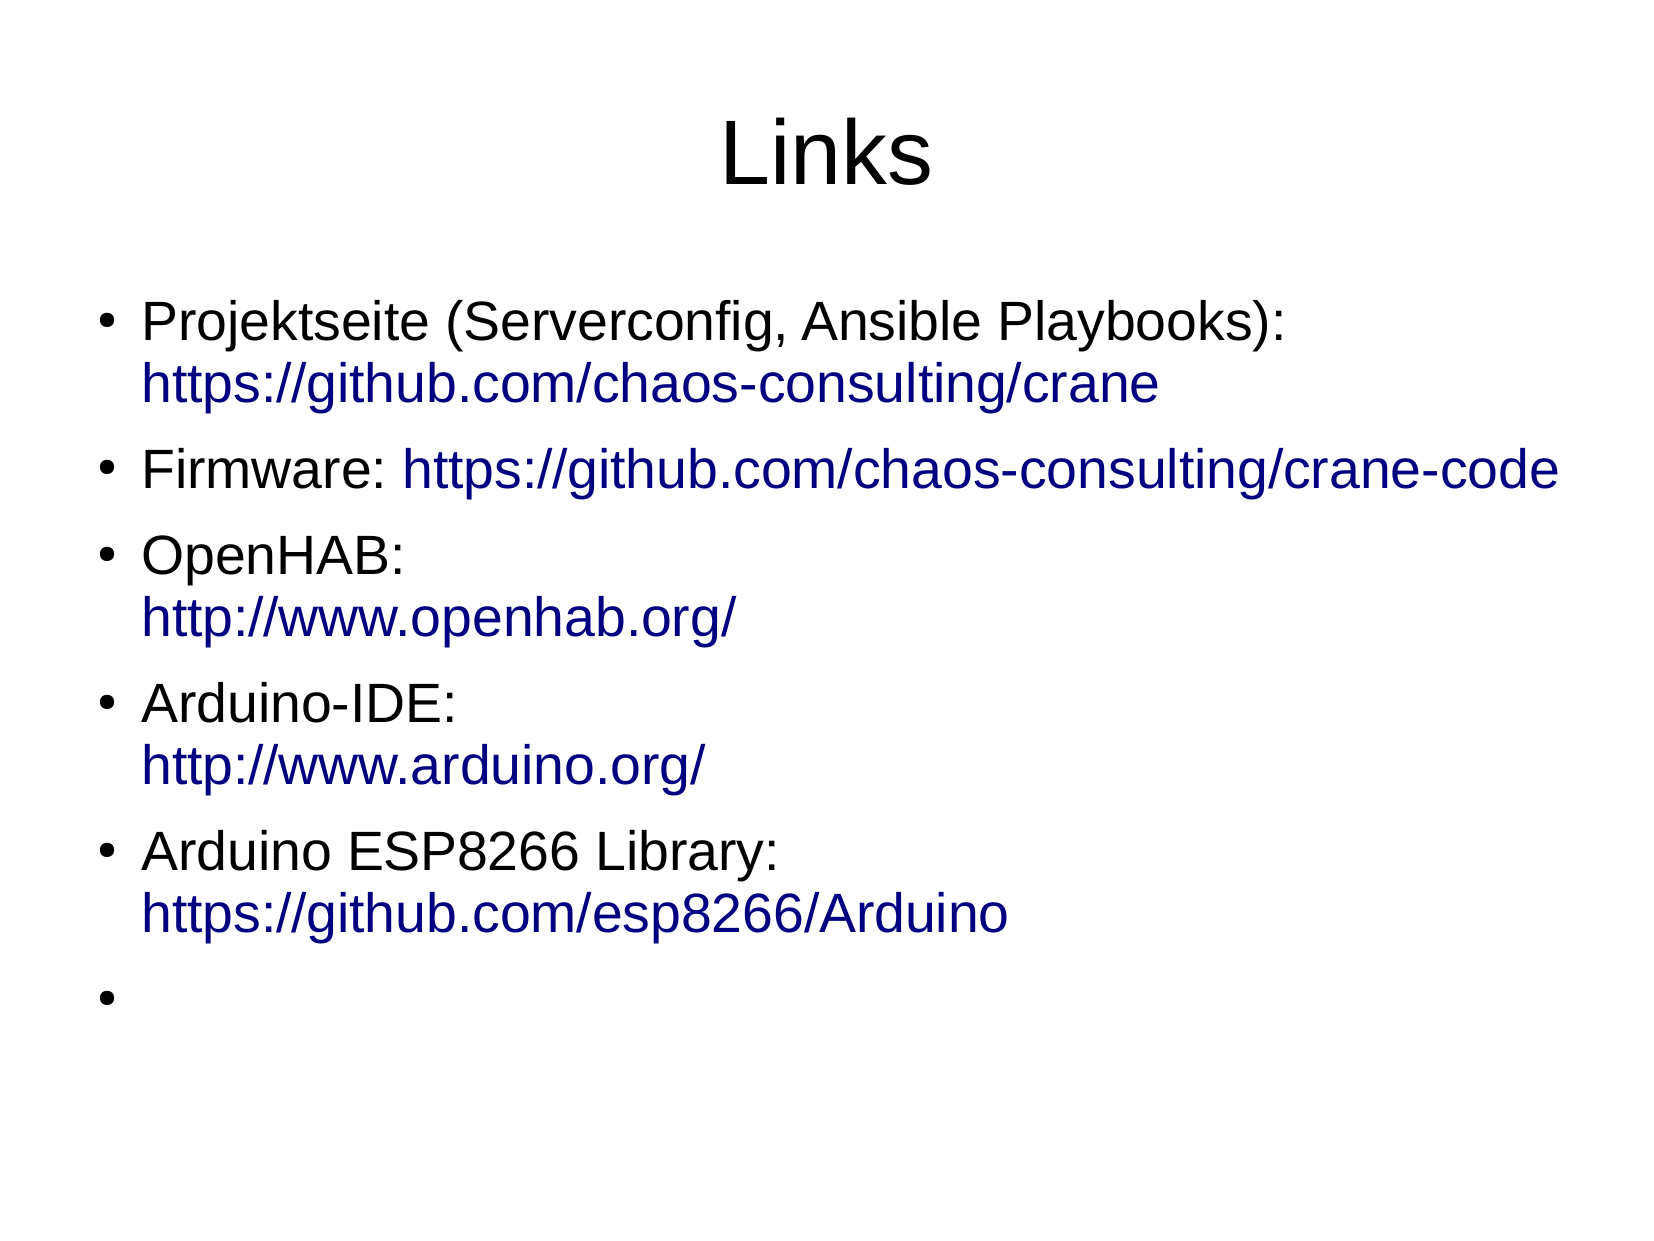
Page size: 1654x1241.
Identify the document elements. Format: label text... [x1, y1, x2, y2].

list Projektseite (Serverconfig, Ansible Playbooks): https://github.com/chaos-consulting/crane Firmware: https://github.com/chaos-consulting/crane-code OpenHAB: http://www.openhab.org/ Arduino-IDE: http://www.arduino.org/ Arduino ESP8266 Library: https://github.com/esp8266/Arduino [82, 290, 1571, 1010]
title Links [82, 49, 1571, 257]
